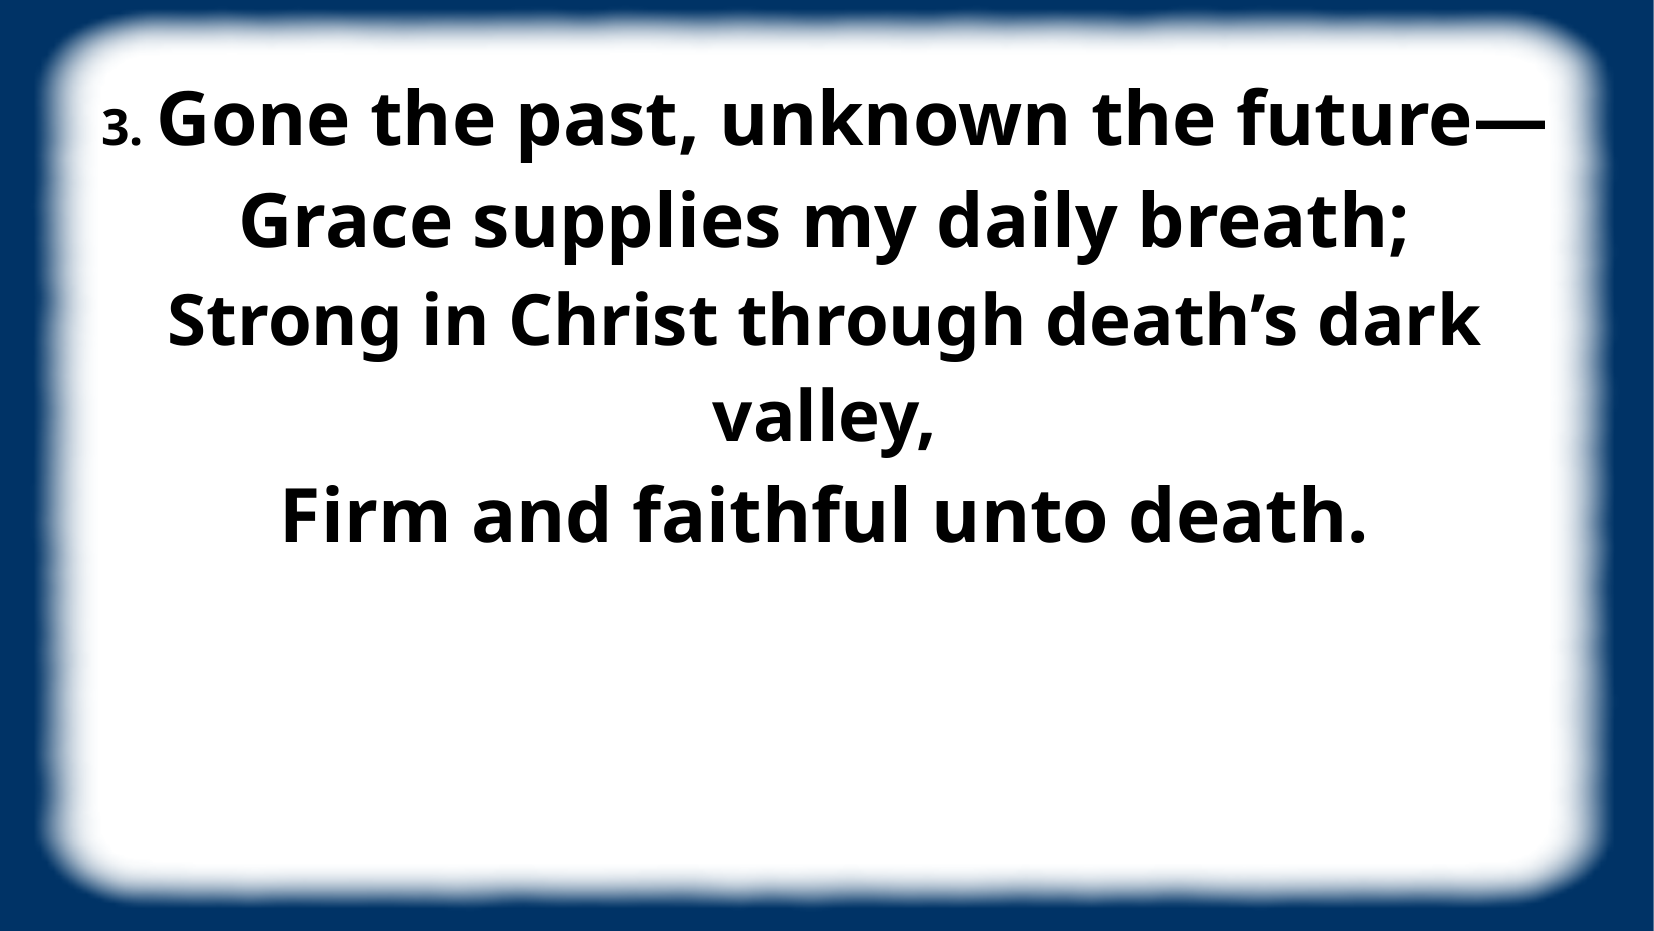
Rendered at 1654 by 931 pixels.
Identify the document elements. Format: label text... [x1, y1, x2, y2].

text_box 3. Gone the past, unknown the future— Grace supplies my daily breath; Strong in Christ through death’s dark valley, Firm and faithful unto death. [75, 57, 1576, 466]
picture [0, 0, 1654, 931]
